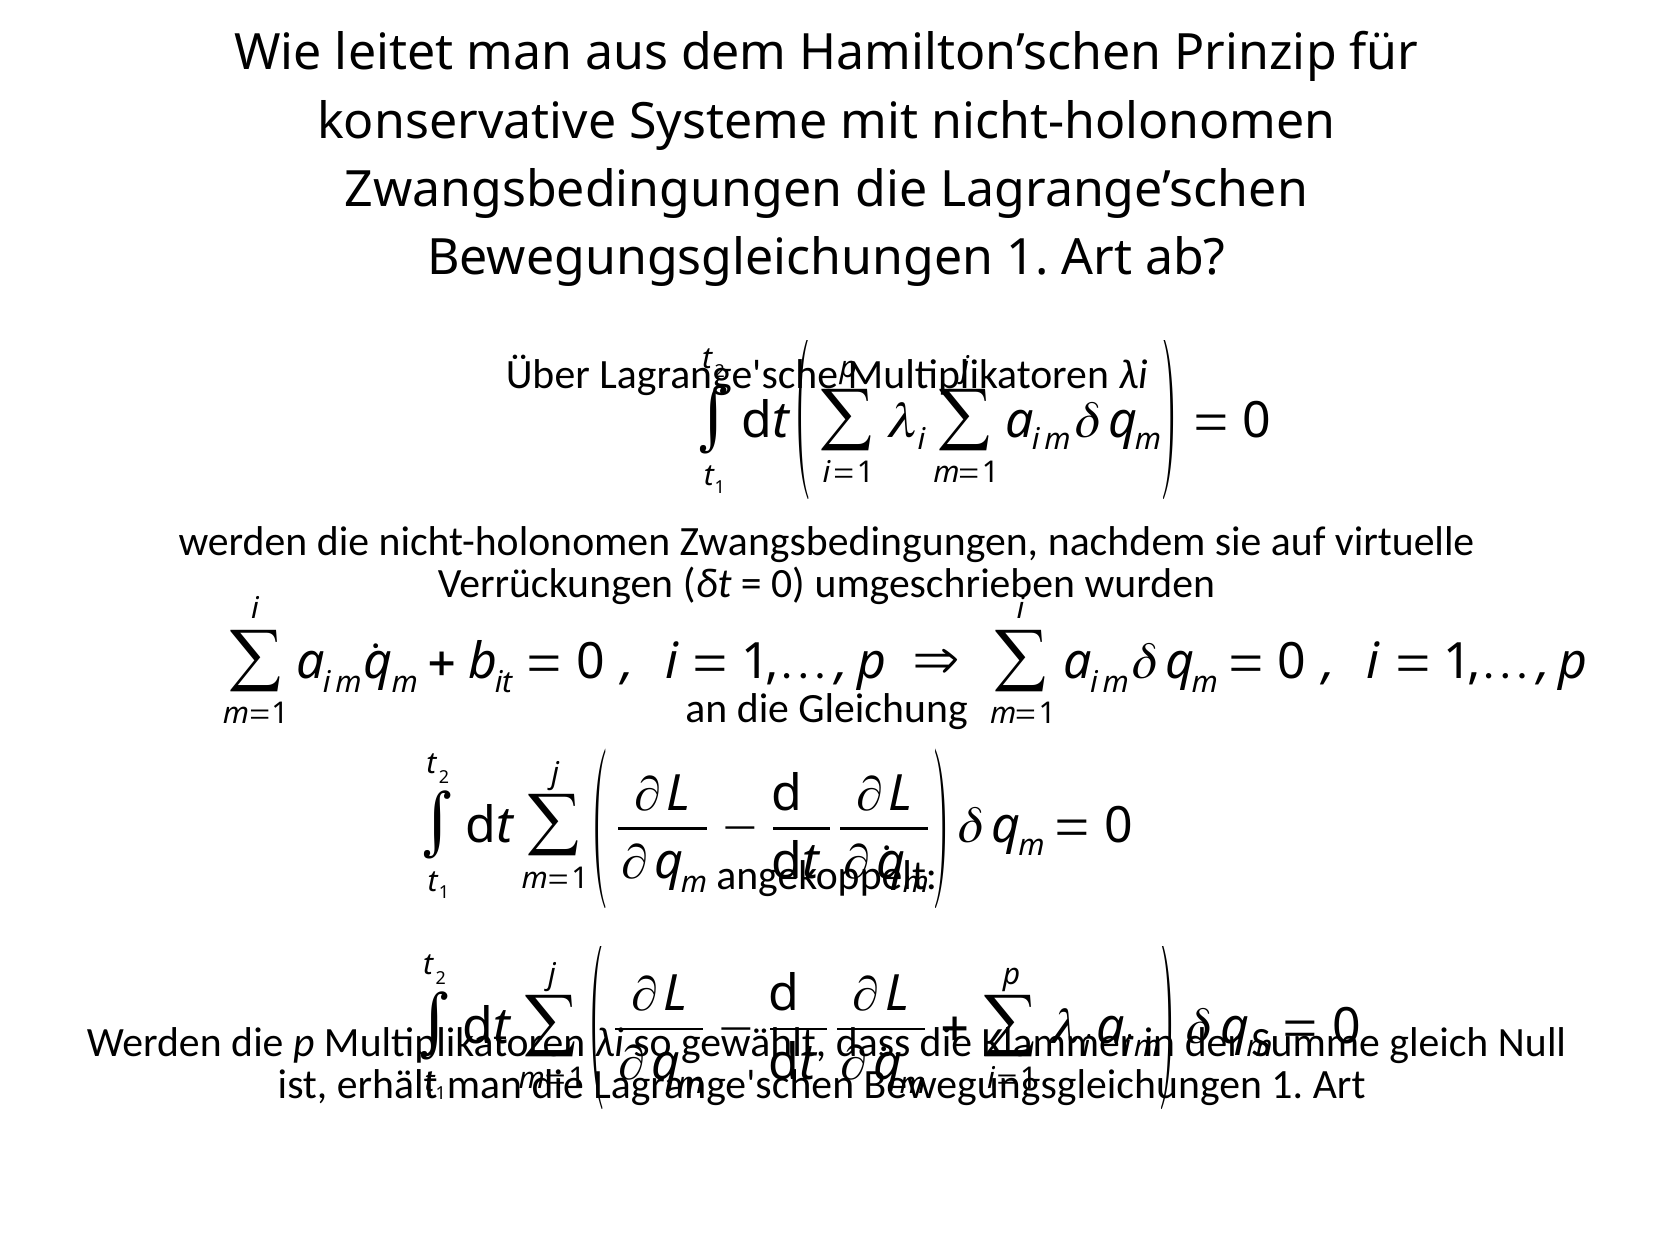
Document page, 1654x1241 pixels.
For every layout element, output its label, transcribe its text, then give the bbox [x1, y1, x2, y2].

title Wie leitet man aus dem Hamilton’schen Prinzip für konservative Systeme mit nicht-holonomen Zwangsbedingungen die Lagrange’schen Bewegungsgleichungen 1. Art ab? [82, 33, 1571, 88]
chart [410, 745, 1137, 908]
subtitle Über Lagrange'sche Multiplikatoren λi werden die nicht-holonomen Zwangsbedingungen, nachdem sie auf virtuelle Verrückungen (δt = 0) umgeschrieben wurden an die Gleichung angekoppelt: Werden die p Multiplikatoren λi so gewählt, dass die Klammer in der Summe gleich Null ist, erhält man die Lagrange'schen Bewegungsgleichungen 1. Art [82, 88, 1571, 1211]
chart [407, 946, 1365, 1109]
chart [216, 590, 1591, 732]
chart [686, 340, 1274, 499]
